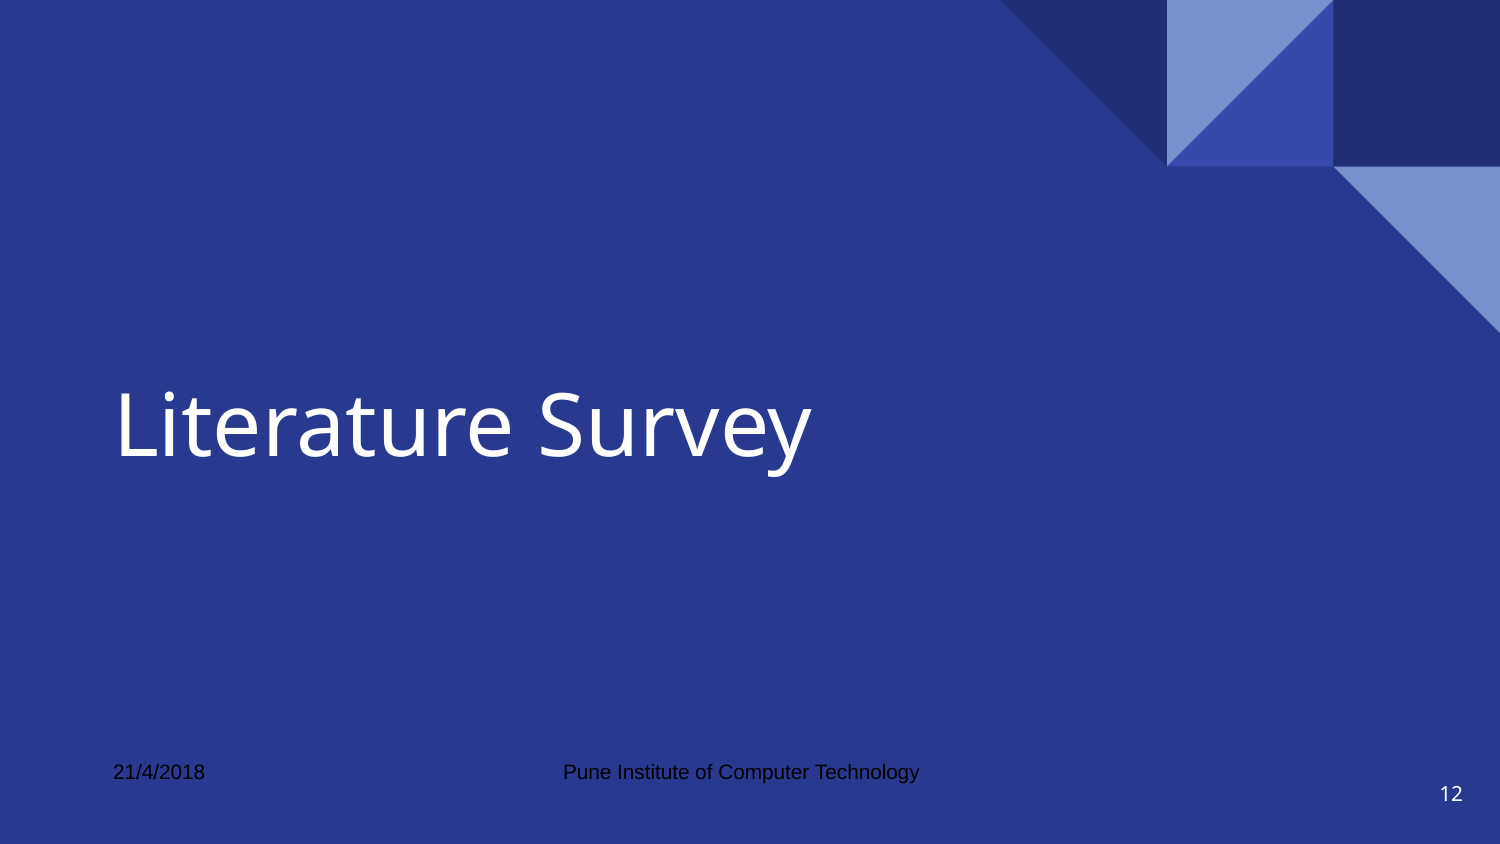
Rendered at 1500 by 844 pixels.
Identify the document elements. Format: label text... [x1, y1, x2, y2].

title Literature Survey [98, 353, 1447, 491]
slide_number <number> [1387, 762, 1478, 828]
